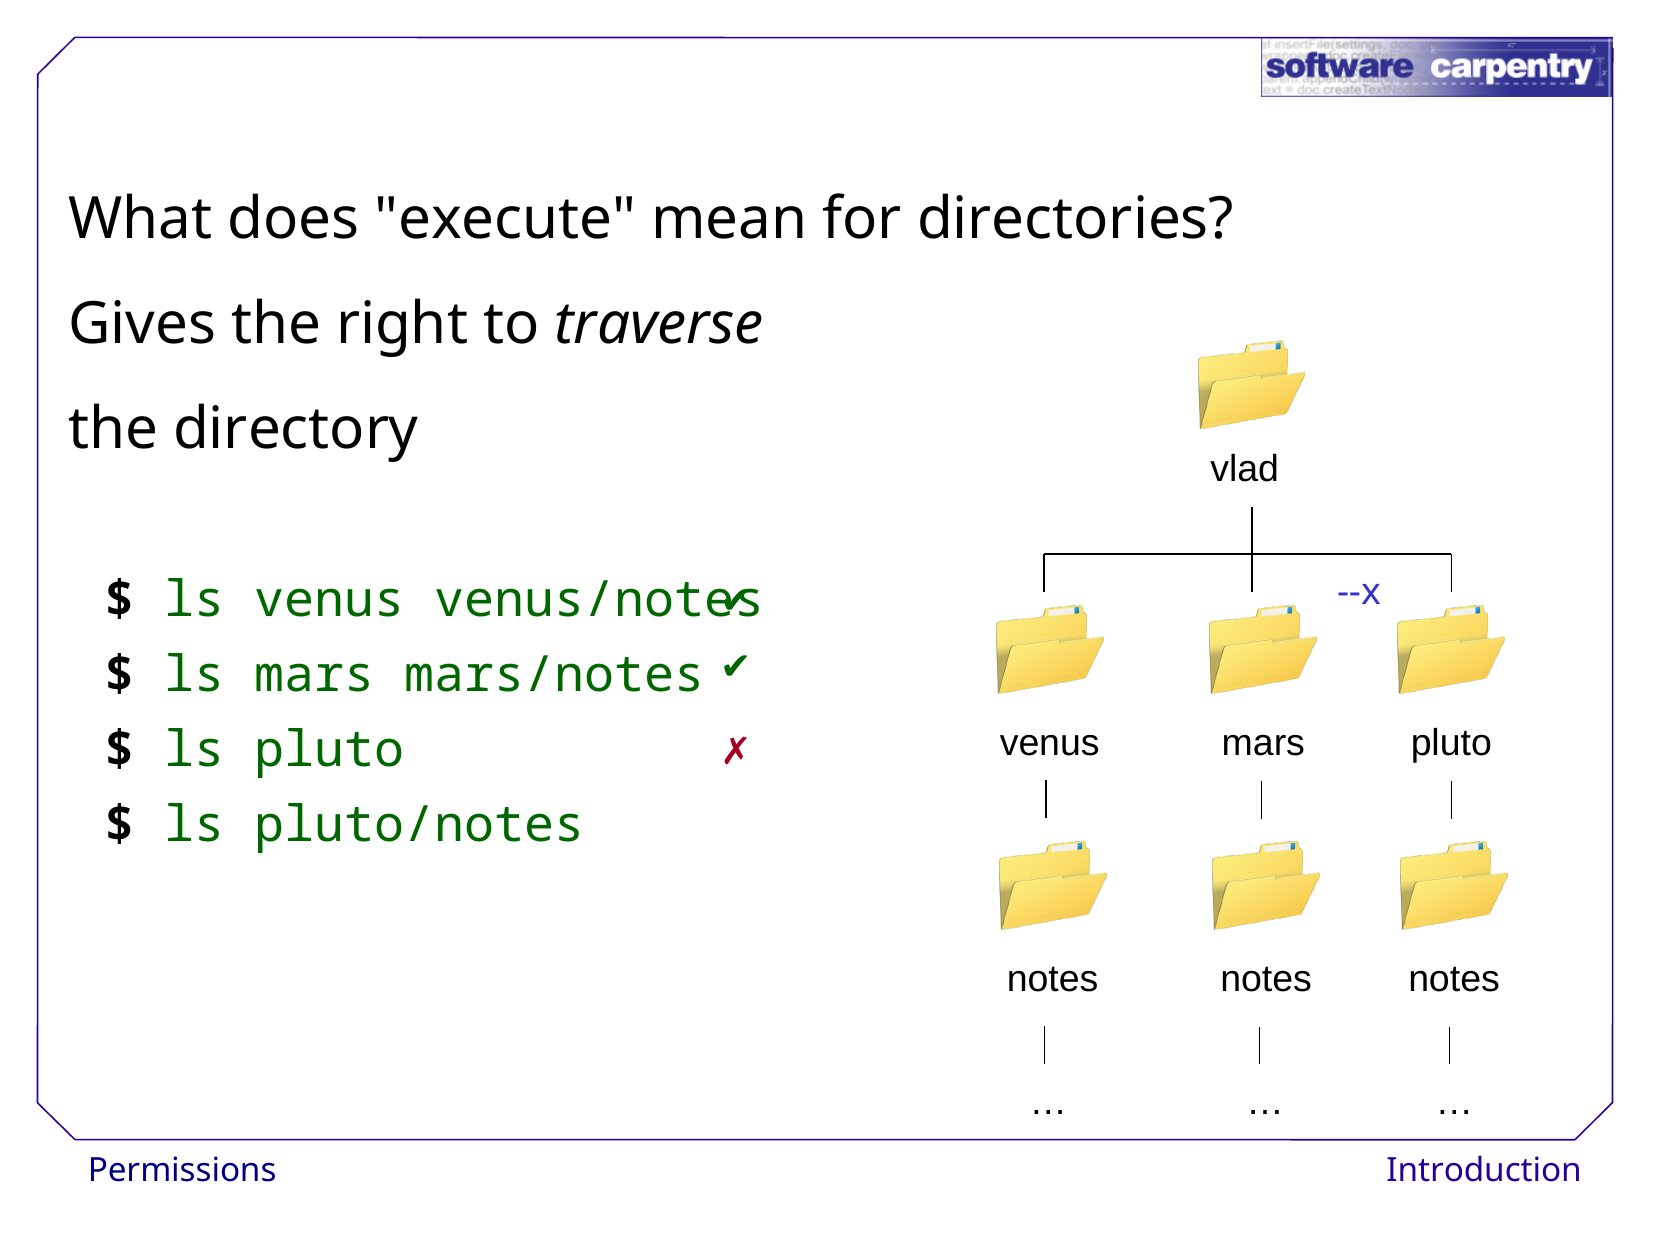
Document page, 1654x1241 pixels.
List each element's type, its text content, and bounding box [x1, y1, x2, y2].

text_box ✔ [705, 638, 767, 696]
text_box --x [1322, 563, 1396, 621]
text_box mars [1206, 714, 1320, 773]
text_box ✔ [705, 572, 767, 630]
text_box … [1231, 1073, 1299, 1131]
picture [1396, 827, 1512, 943]
text_box notes [1205, 950, 1327, 1008]
text_box vlad [1195, 442, 1294, 498]
text_box notes [1393, 950, 1515, 1008]
text_box notes [991, 950, 1114, 1008]
picture [1194, 327, 1309, 442]
picture [1205, 591, 1321, 707]
text_box What does "execute" mean for directories? Gives the right to traverse the directory [53, 138, 1399, 469]
picture [995, 827, 1111, 943]
picture [992, 591, 1108, 707]
text_box … [1420, 1073, 1489, 1131]
text_box venus [984, 714, 1115, 773]
text_box $ ls venus venus/notes $ ls mars mars/notes $ ls pluto $ ls pluto/notes [89, 544, 790, 1131]
picture [1393, 591, 1509, 707]
text_box ✗ [705, 723, 767, 781]
picture [1261, 39, 1613, 97]
picture [1208, 827, 1324, 943]
text_box … [1014, 1073, 1083, 1131]
text_box pluto [1395, 714, 1507, 773]
